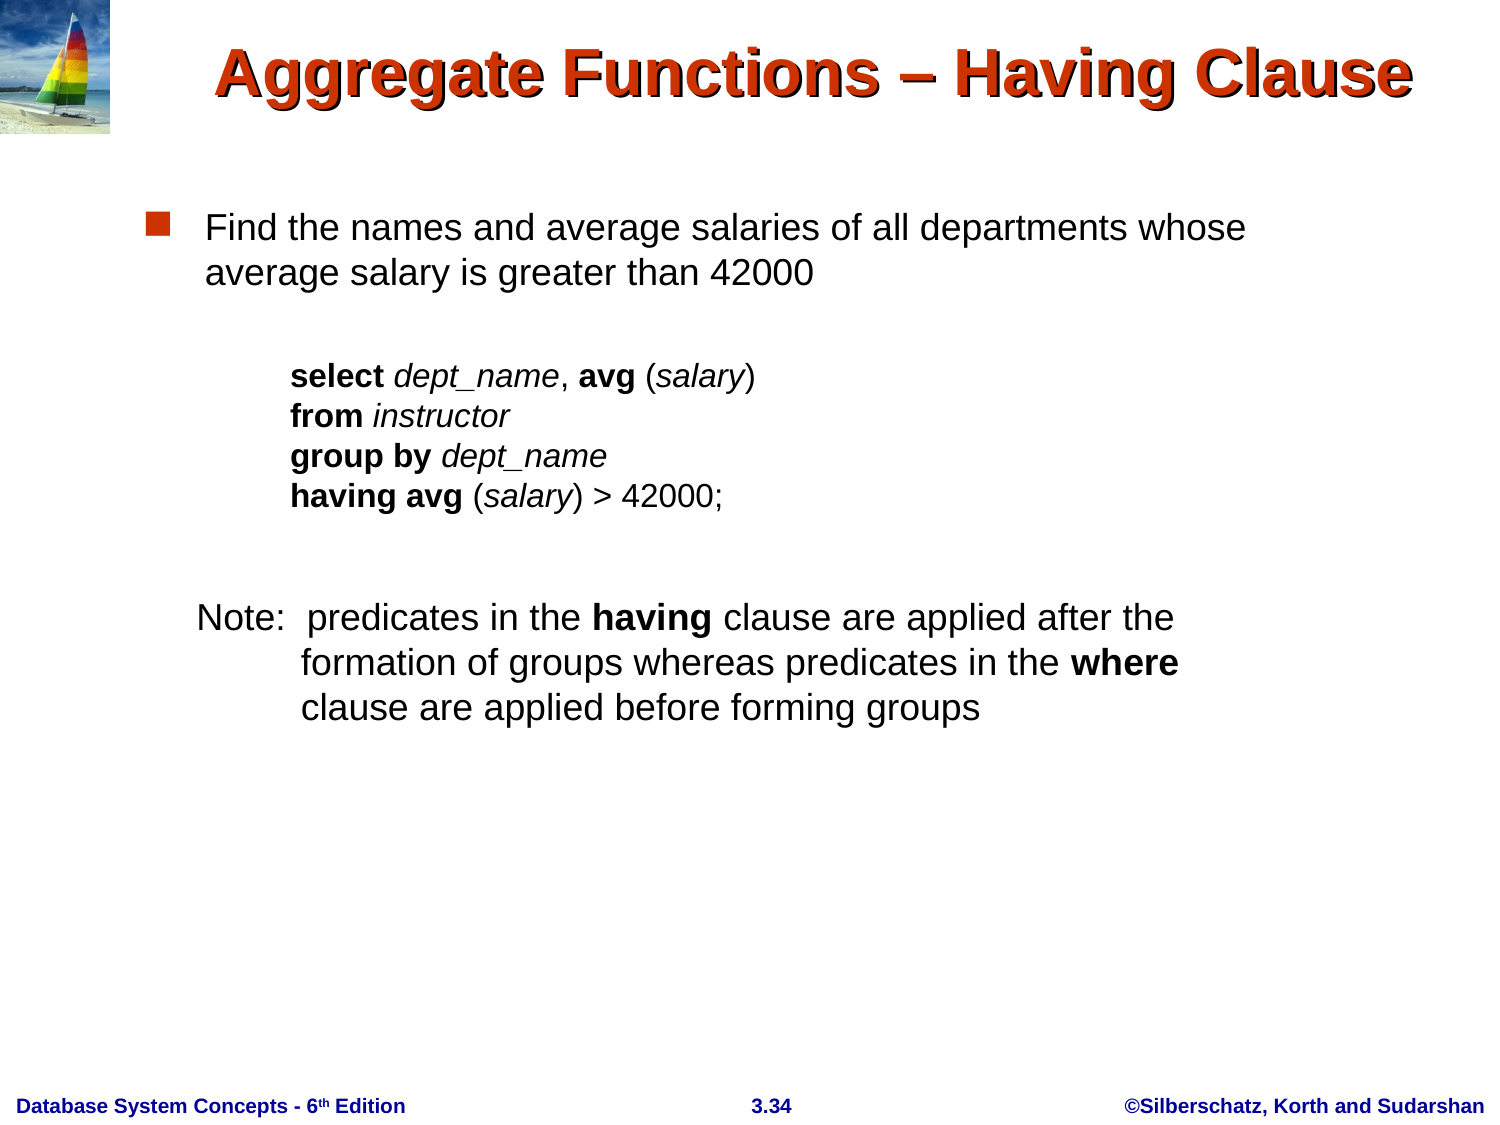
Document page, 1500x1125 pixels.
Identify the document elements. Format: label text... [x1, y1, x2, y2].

picture [0, 0, 110, 134]
title Aggregate Functions – Having Clause [151, 15, 1477, 116]
text_box select dept_name, avg (salary) from instructor group by dept_name having avg (salary) > 42000; [275, 346, 1237, 522]
text_box Note: predicates in the having clause are applied after the formation of groups whereas predicates in the where clause are applied before forming groups [108, 585, 1395, 781]
list Find the names and average salaries of all departments whose average salary is greater than 42000 [133, 195, 1391, 323]
